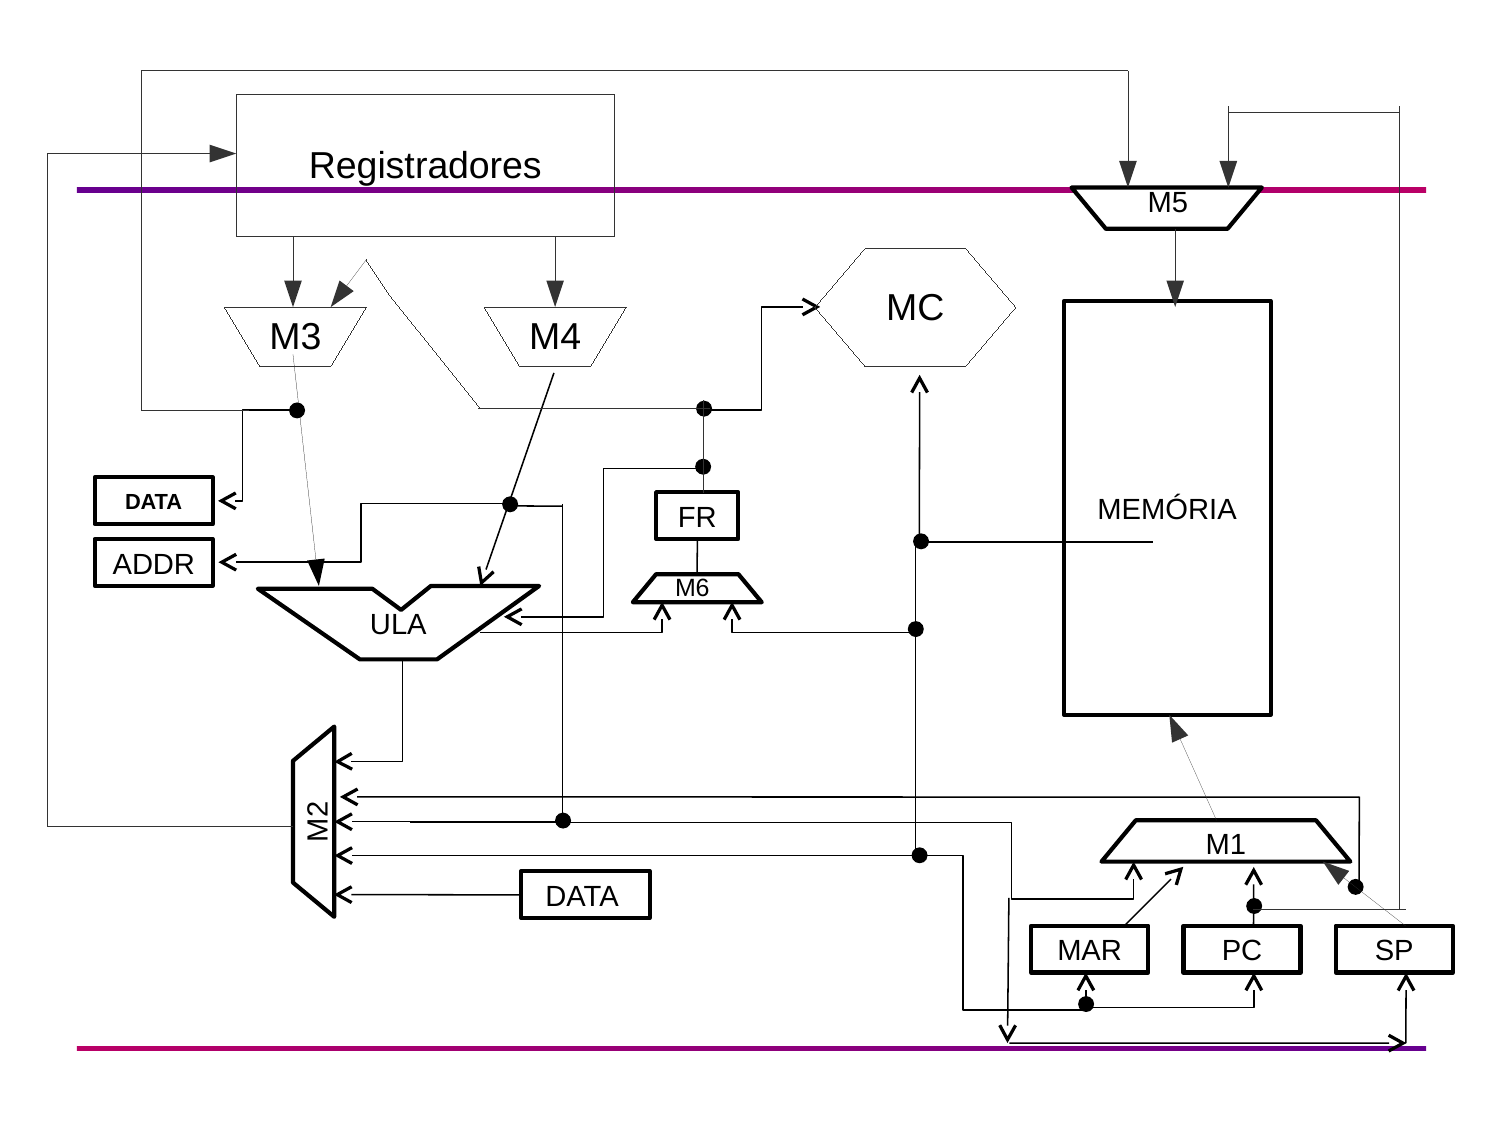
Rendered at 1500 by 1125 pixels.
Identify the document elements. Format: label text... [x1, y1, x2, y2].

text_box [704, 411, 712, 417]
text_box FR [656, 492, 739, 539]
text_box DATA [521, 871, 650, 918]
text_box DATA [94, 477, 213, 525]
text_box [1071, 187, 1262, 229]
text_box PC [1183, 925, 1301, 973]
text_box ULA [257, 585, 540, 660]
text_box [696, 409, 703, 417]
text_box SP [1335, 925, 1453, 973]
text_box MC [814, 248, 1016, 367]
text_box [695, 458, 703, 475]
text_box [289, 402, 299, 419]
text_box [555, 812, 572, 829]
text_box M1 [1101, 820, 1351, 862]
text_box MAR [1031, 925, 1149, 973]
text_box [704, 458, 712, 475]
text_box [911, 847, 928, 864]
text_box [541, 372, 554, 408]
text_box [1246, 897, 1263, 914]
text_box MEMÓRIA [1063, 301, 1271, 715]
text_box M4 [484, 307, 627, 367]
text_box [907, 621, 924, 638]
text_box M2 [292, 726, 335, 917]
text_box [696, 400, 703, 408]
text_box [725, 574, 762, 603]
text_box M3 [224, 307, 367, 367]
text_box [299, 402, 306, 418]
text_box [1360, 880, 1364, 891]
text_box [1078, 996, 1095, 1013]
text_box M6 [660, 564, 725, 610]
text_box M5 [1132, 175, 1204, 226]
text_box [1350, 878, 1358, 888]
text_box [480, 409, 542, 586]
text_box [1347, 883, 1361, 895]
text_box [632, 574, 660, 603]
text_box [913, 533, 930, 550]
text_box Registradores [236, 94, 615, 237]
text_box [704, 400, 713, 409]
text_box ADDR [94, 538, 213, 586]
